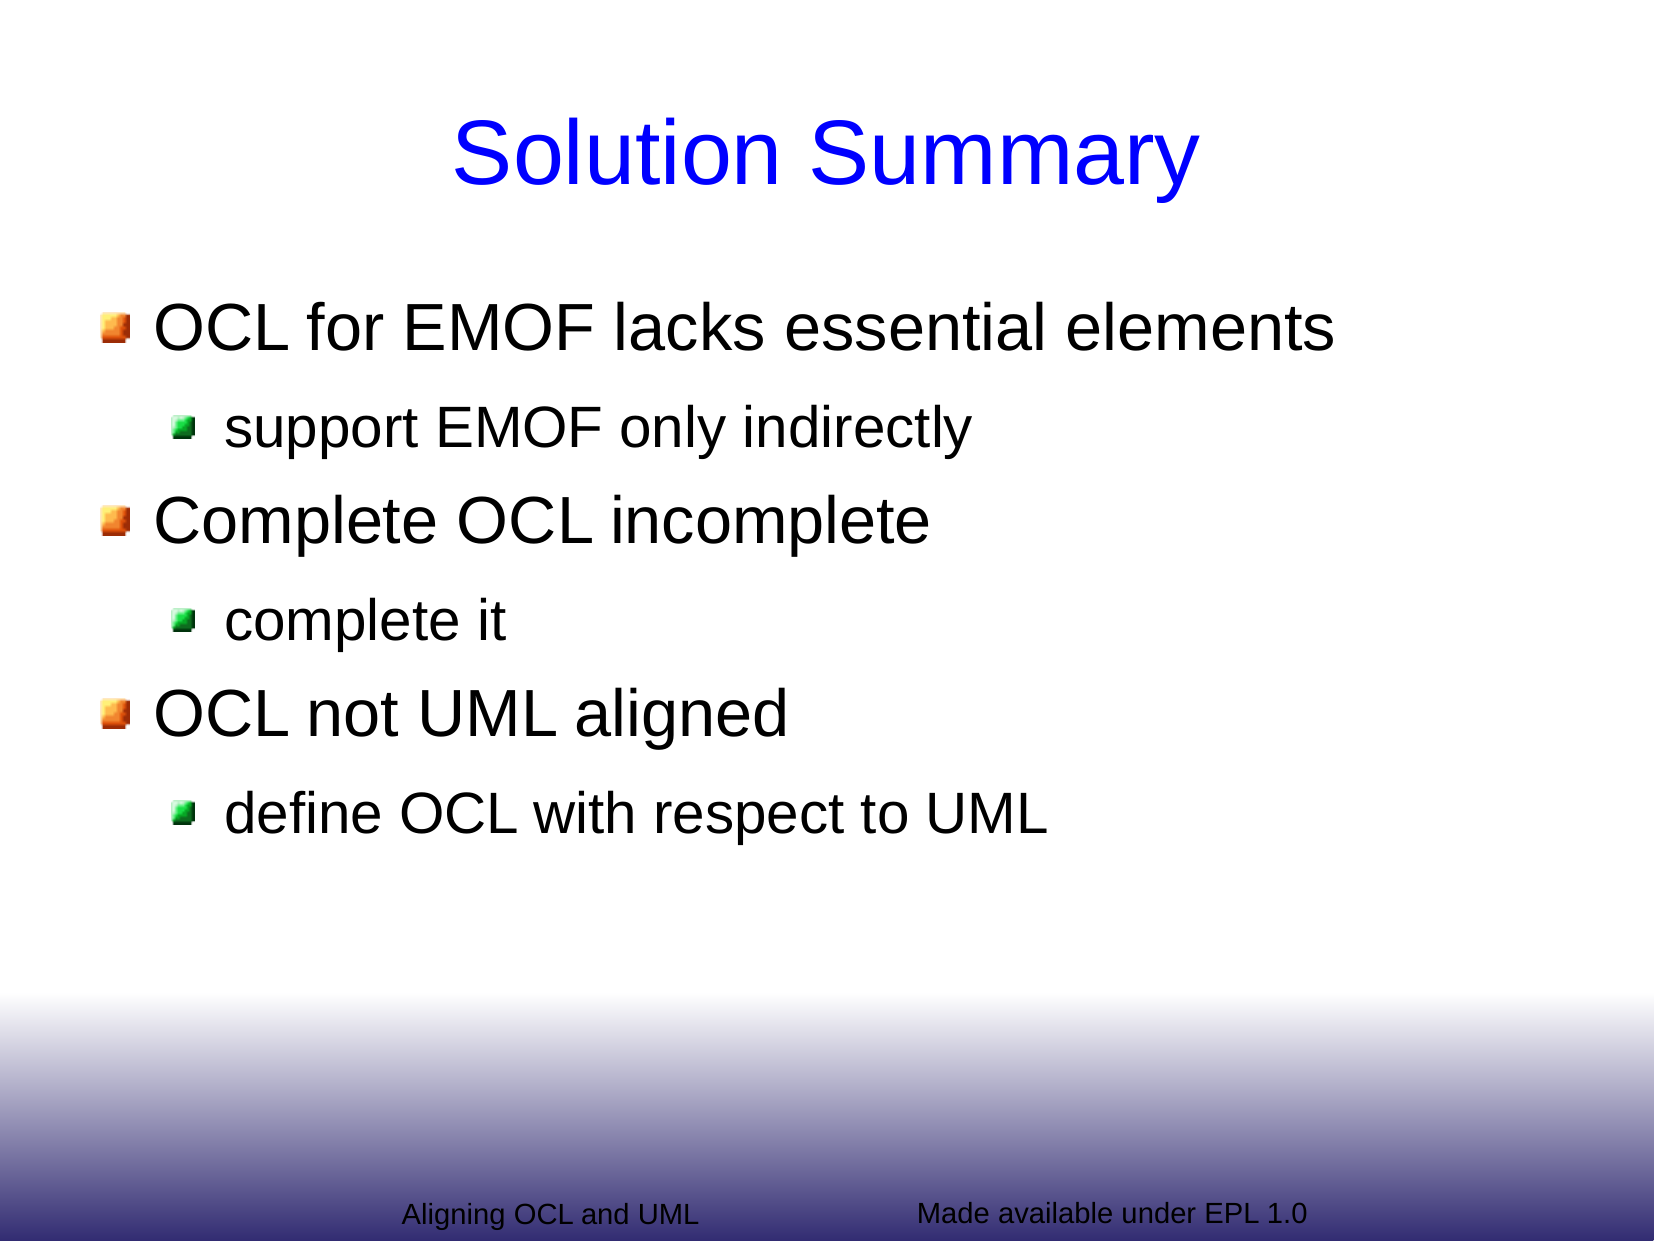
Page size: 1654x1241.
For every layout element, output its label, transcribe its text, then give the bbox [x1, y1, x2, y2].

title Solution Summary [82, 49, 1571, 257]
list OCL for EMOF lacks essential elements support EMOF only indirectly Complete OCL incomplete complete it OCL not UML aligned define OCL with respect to UML [82, 290, 1571, 1109]
